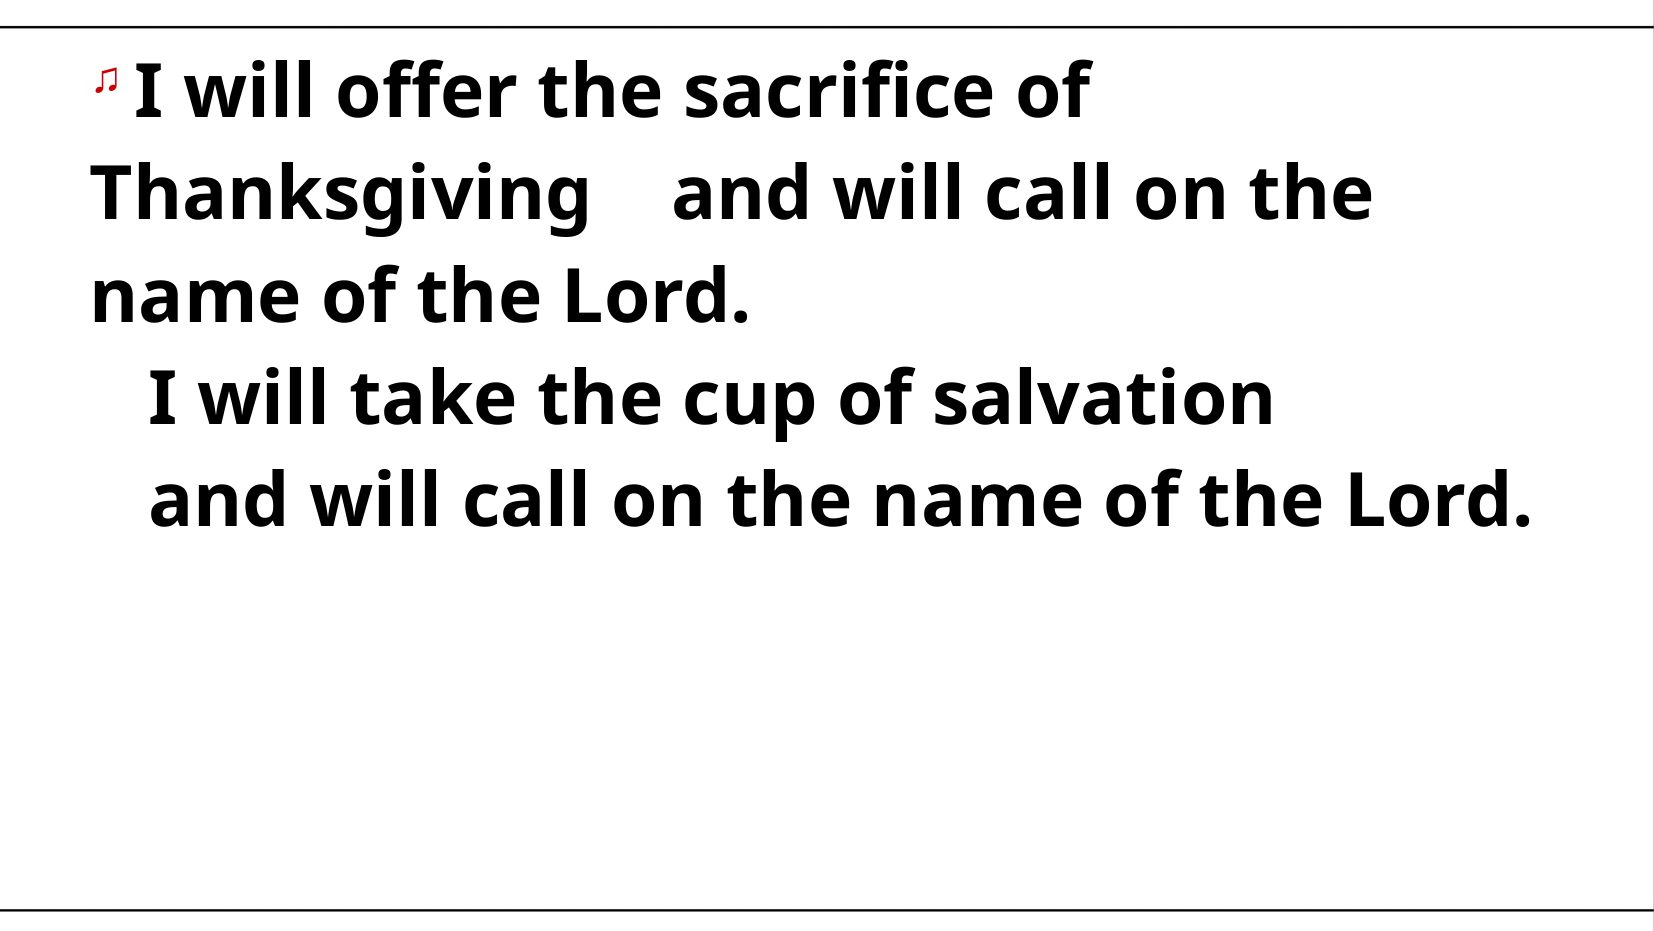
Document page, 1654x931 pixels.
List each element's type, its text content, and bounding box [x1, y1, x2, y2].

text_box ♫ I will offer the sacrifice of Thanksgiving and will call on the name of the Lord. I will take the cup of salvation and will call on the name of the Lord. [75, 30, 1576, 445]
picture [0, 0, 1654, 931]
